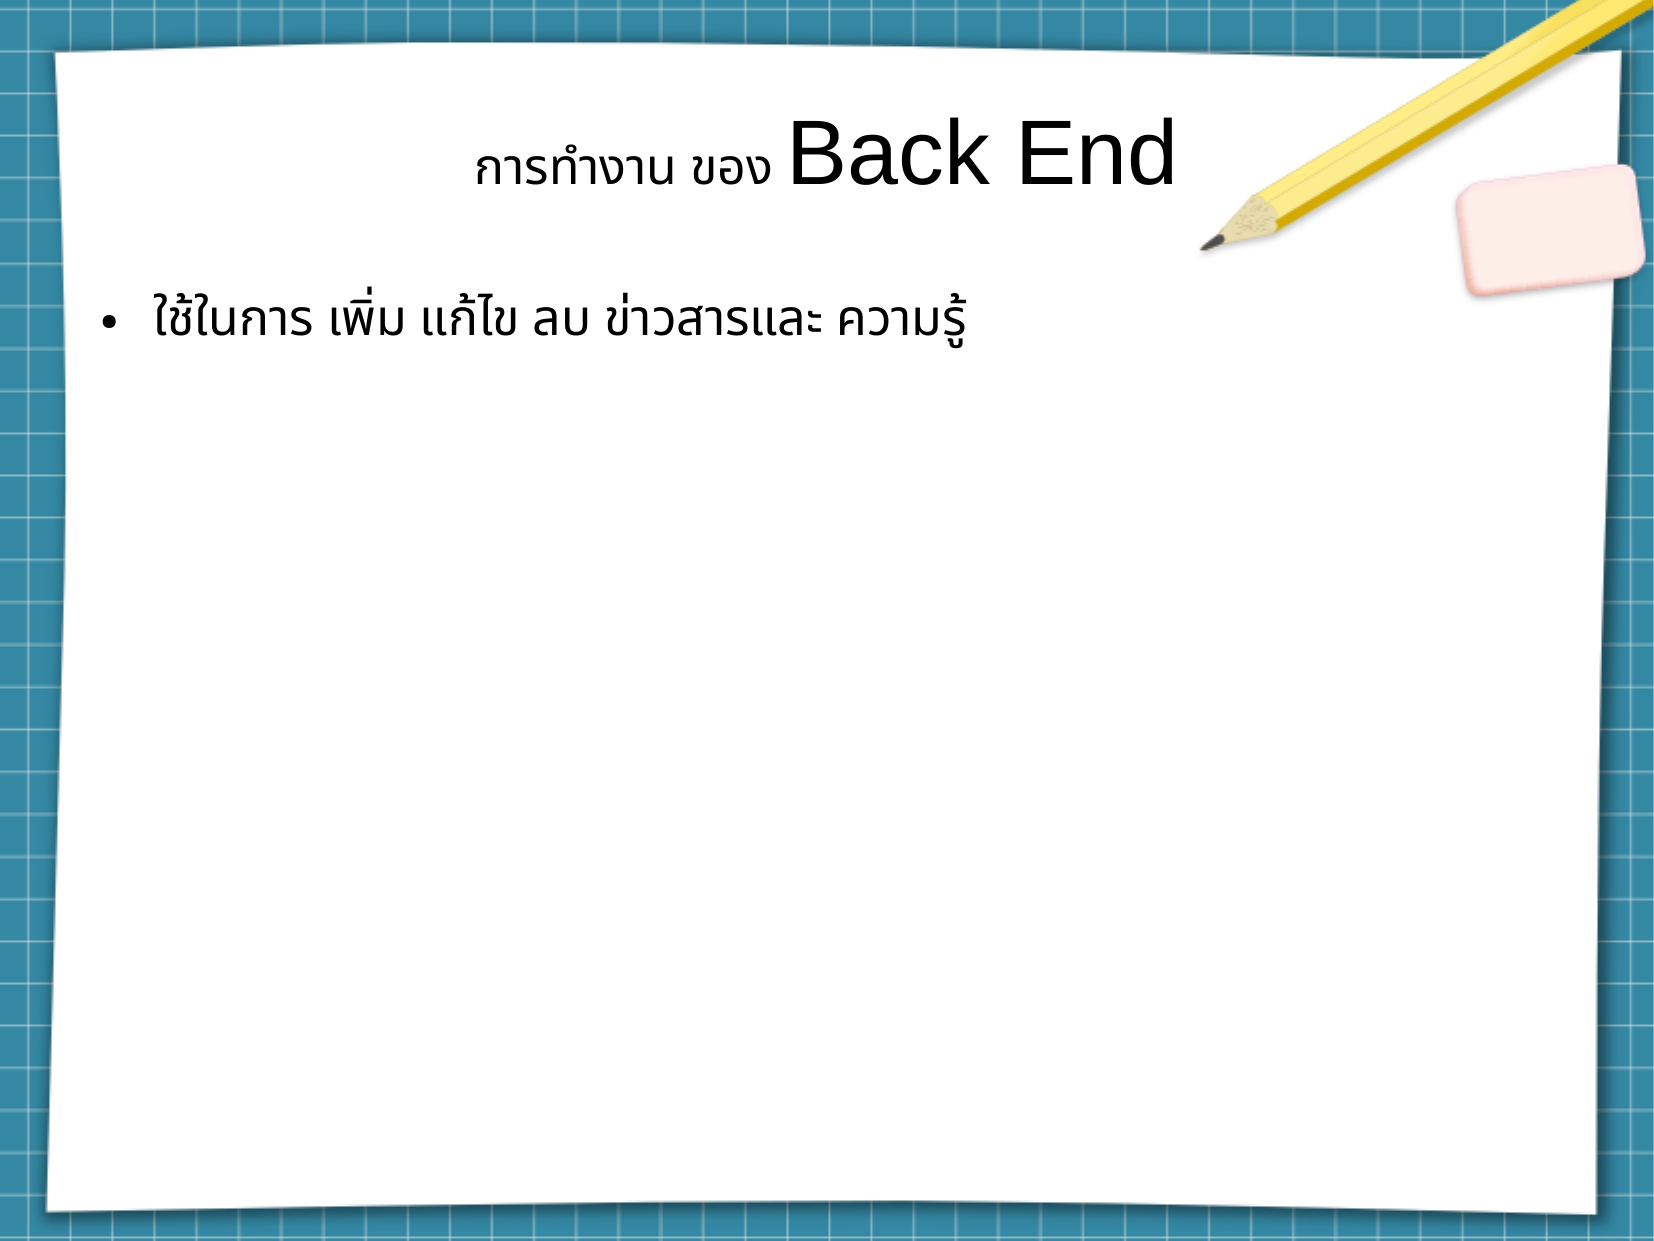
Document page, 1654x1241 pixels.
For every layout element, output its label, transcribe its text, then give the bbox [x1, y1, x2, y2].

list ใช้ในการ เพิ่ม แก้ไข ลบ ข่าวสารและ ความรู้ [82, 290, 1571, 1010]
picture [0, 0, 1654, 1241]
title การทำงาน ของ Back End [82, 49, 1571, 257]
